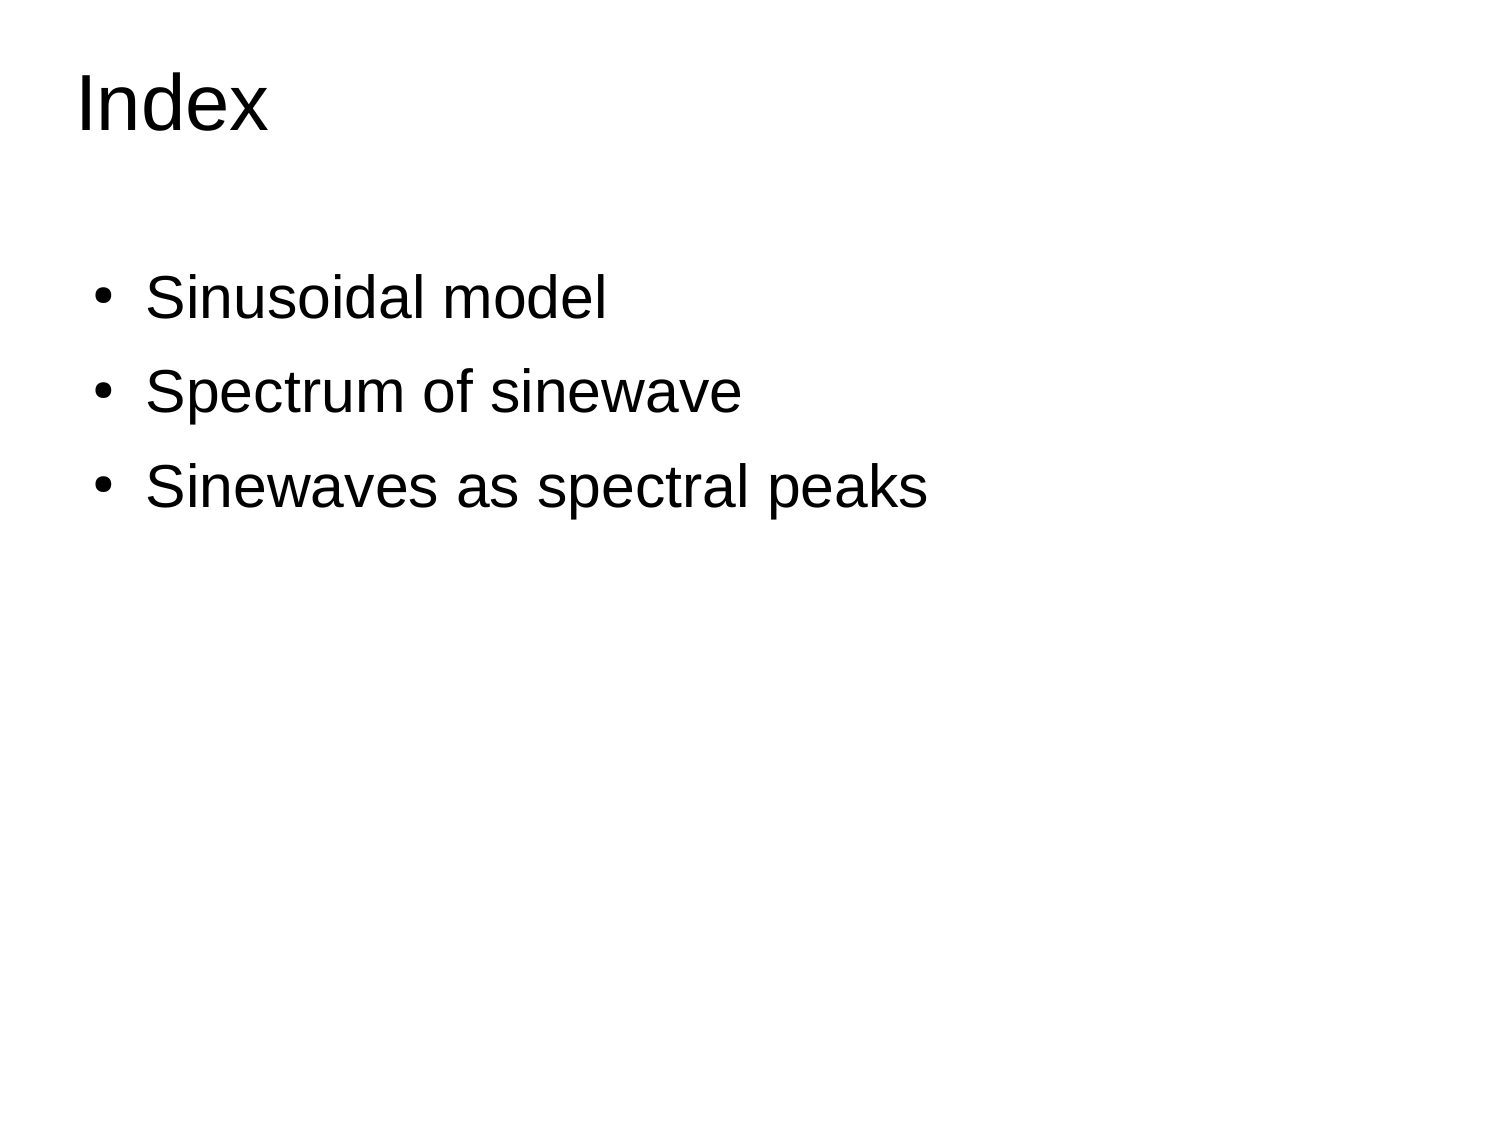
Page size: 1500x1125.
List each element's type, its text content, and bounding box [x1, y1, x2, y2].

list Sinusoidal model Spectrum of sinewave Sinewaves as spectral peaks [75, 263, 1425, 916]
title Index [75, 9, 1425, 198]
